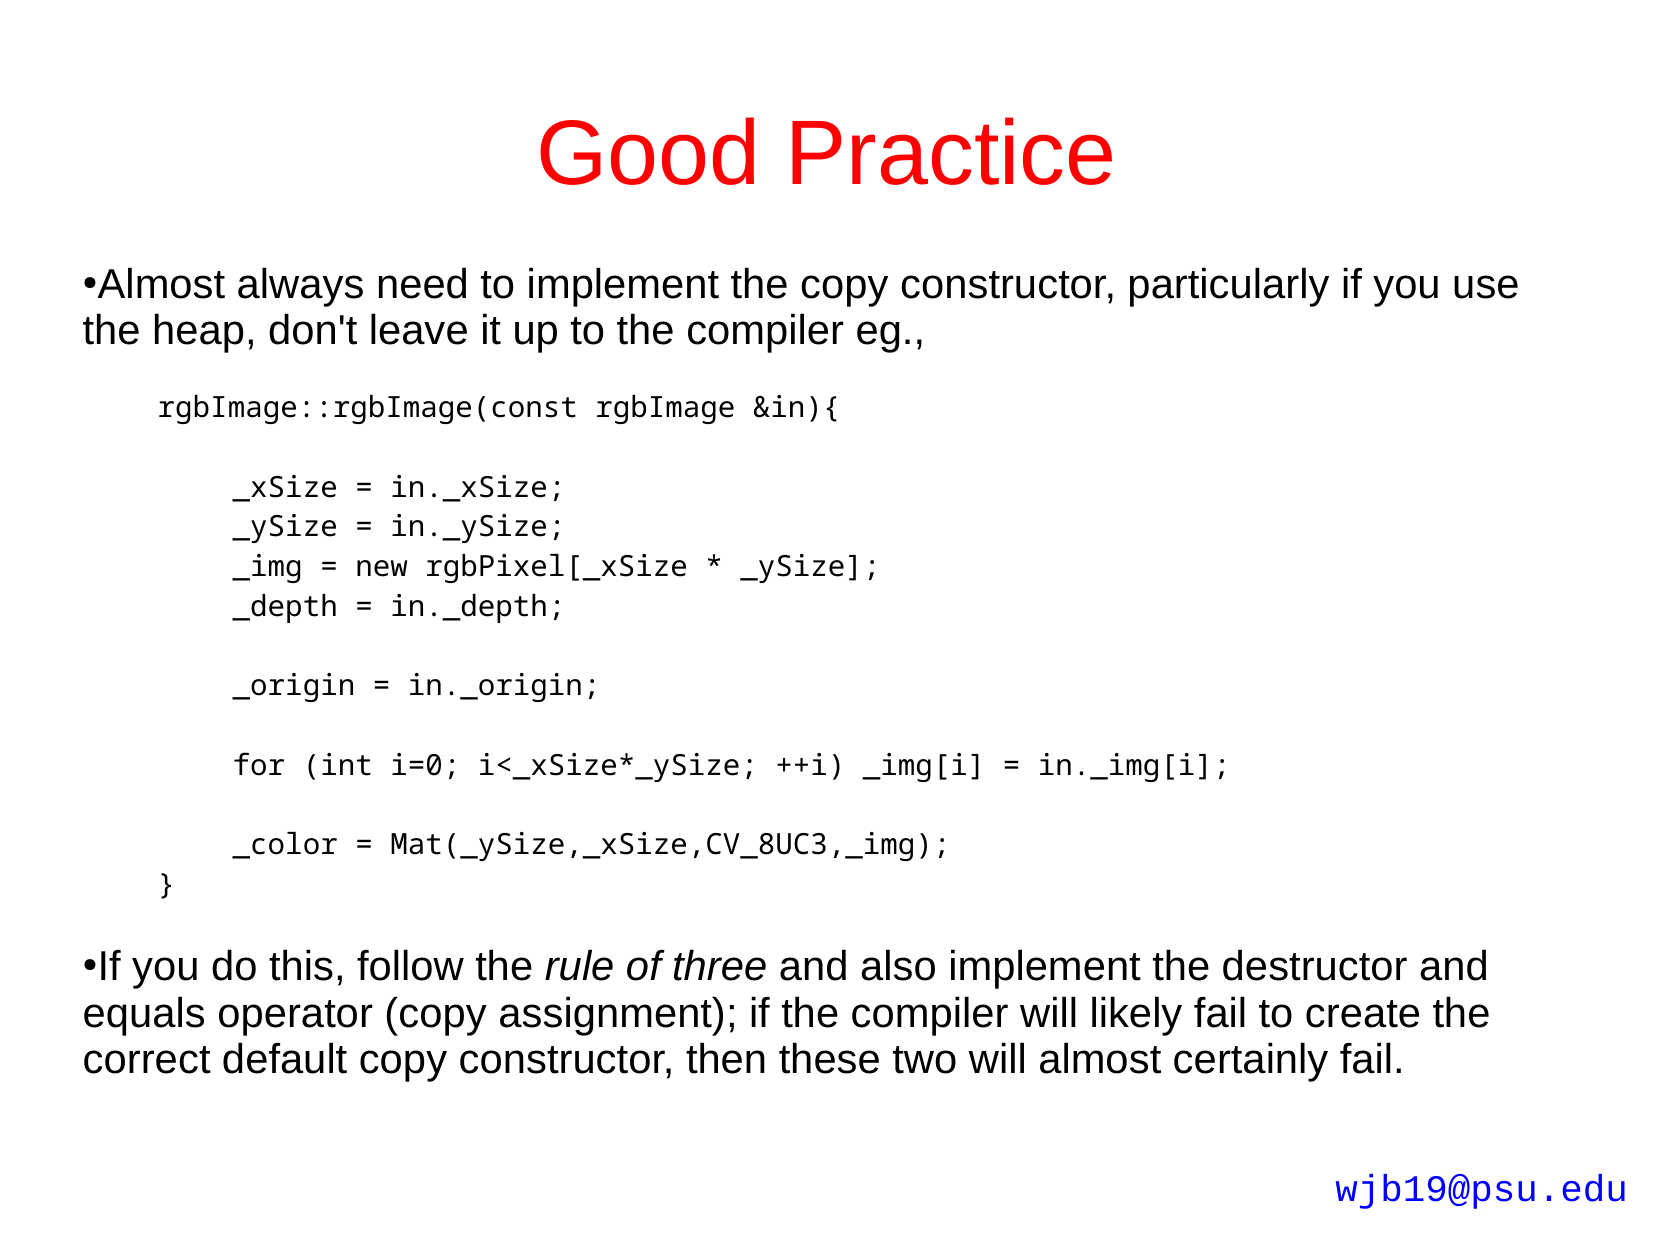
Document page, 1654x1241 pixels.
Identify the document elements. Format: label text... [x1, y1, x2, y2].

title Good Practice [82, 49, 1571, 257]
text_box wjb19@psu.edu [1320, 1162, 1643, 1220]
subtitle Almost always need to implement the copy constructor, particularly if you use the heap, don't leave it up to the compiler eg., rgbImage::rgbImage(const rgbImage &in){ _xSize = in._xSize; _ySize = in._ySize; _img = new rgbPixel[_xSize * _ySize]; _depth = in._depth; _origin = in._origin; for (int i=0; i<_xSize*_ySize; ++i) _img[i] = in._img[i]; _color = Mat(_ySize,_xSize,CV_8UC3,_img); } If you do this, follow the rule of three and also implement the destructor and equals operator (copy assignment); if the compiler will likely fail to create the correct default copy constructor, then these two will almost certainly fail. [82, 260, 1571, 1080]
